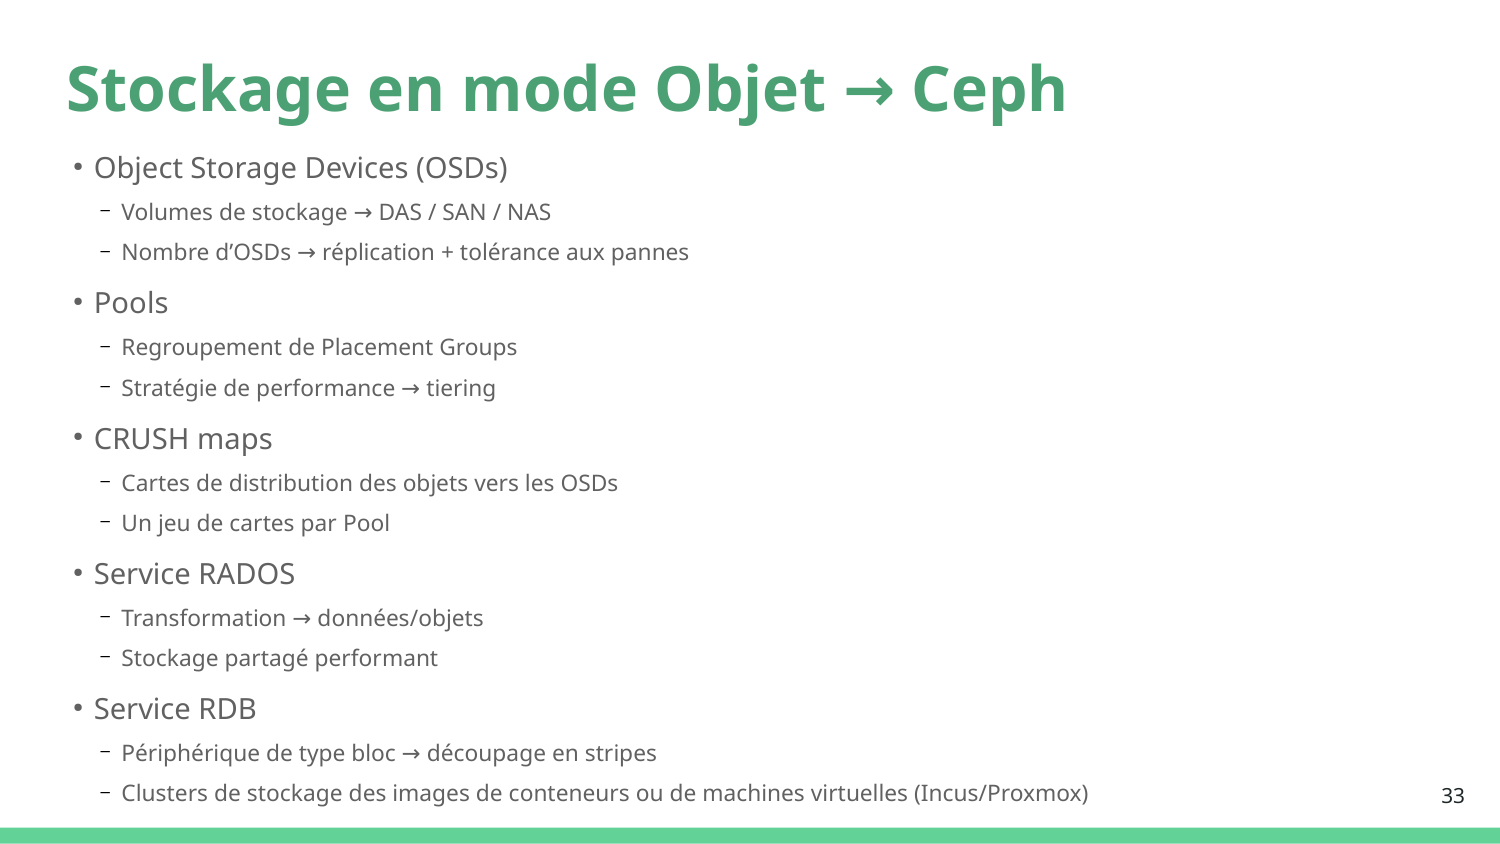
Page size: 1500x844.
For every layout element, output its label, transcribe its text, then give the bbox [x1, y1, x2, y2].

title Stockage en mode Objet → Ceph [51, 23, 1449, 117]
list Object Storage Devices (OSDs) Volumes de stockage → DAS / SAN / NAS Nombre d’OSDs → réplication + tolérance aux pannes Pools Regroupement de Placement Groups Stratégie de performance → tiering CRUSH maps Cartes de distribution des objets vers les OSDs Un jeu de cartes par Pool Service RADOS Transformation → données/objets Stockage partagé performant Service RDB Périphérique de type bloc → découpage en stripes Clusters de stockage des images de conteneurs ou de machines virtuelles (Incus/Proxmox) [51, 126, 1418, 836]
slide_number <numéro> [1389, 764, 1480, 830]
